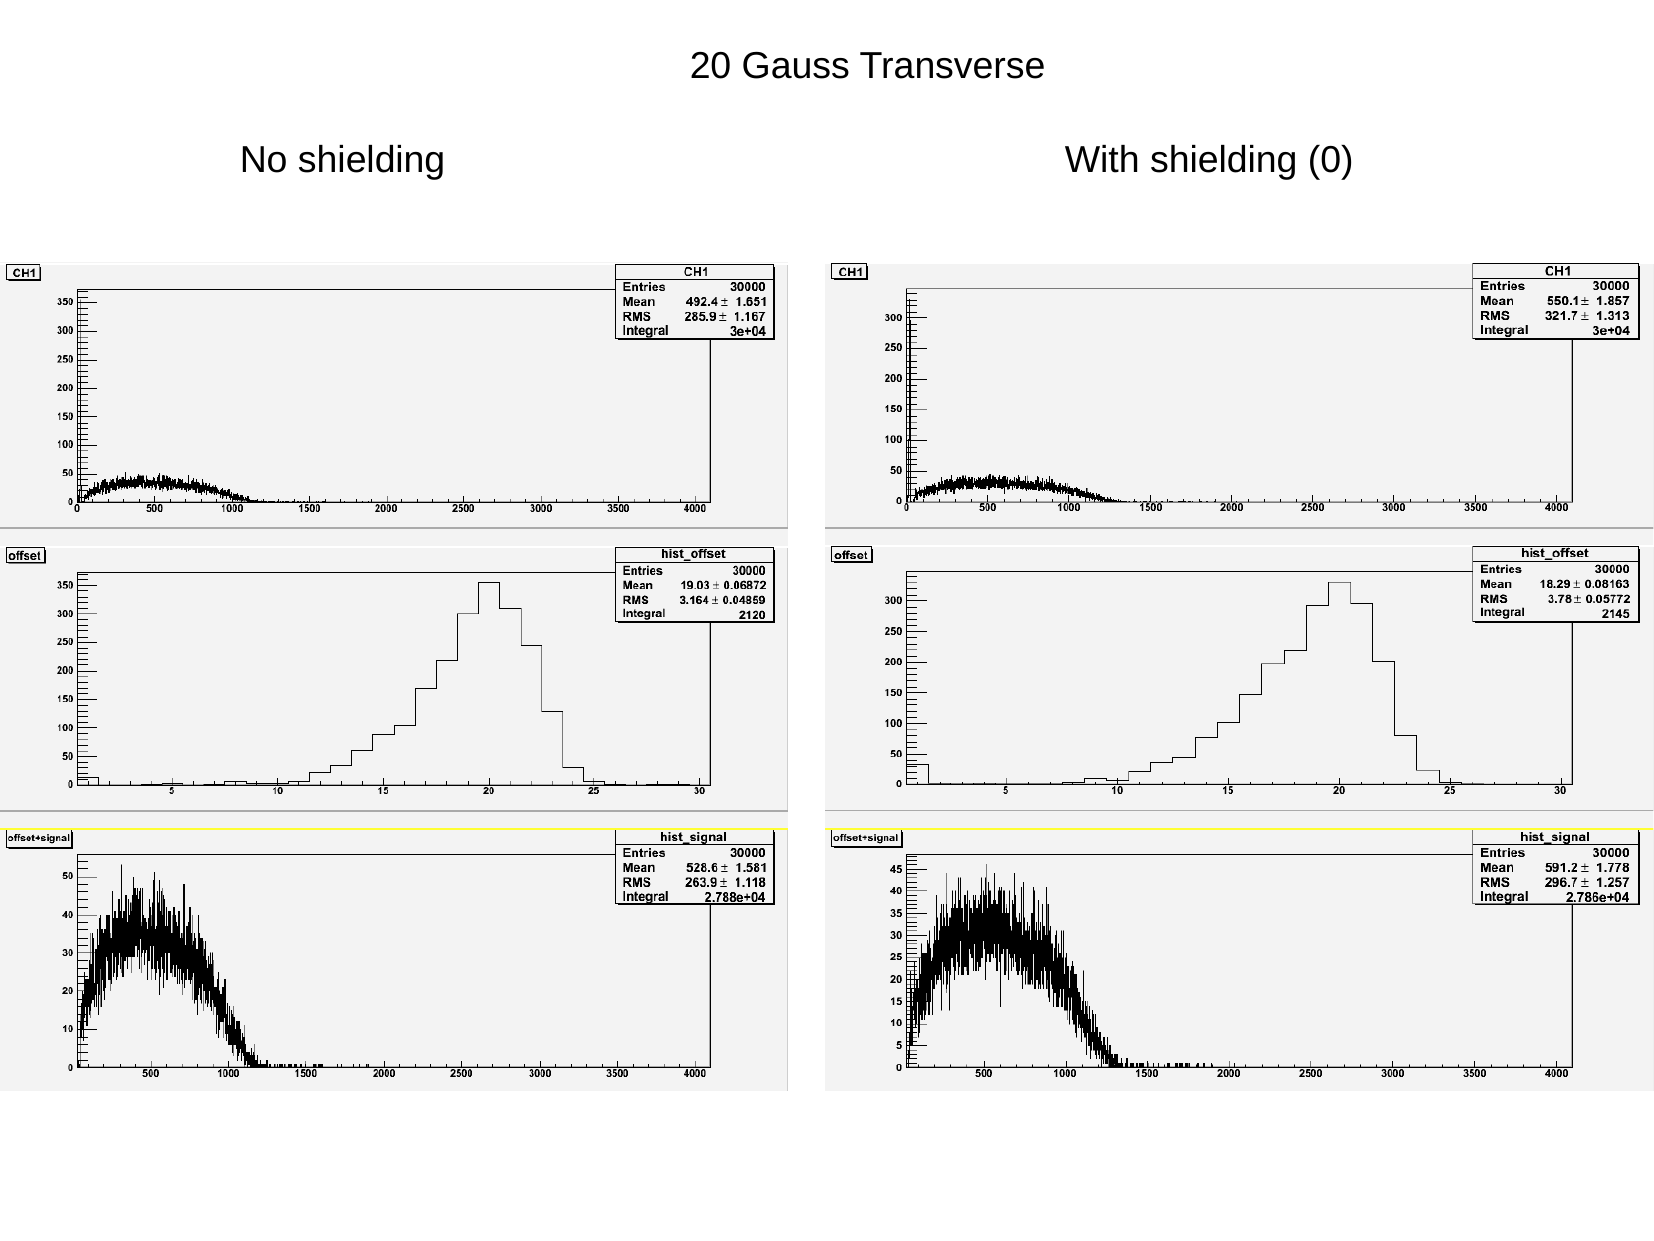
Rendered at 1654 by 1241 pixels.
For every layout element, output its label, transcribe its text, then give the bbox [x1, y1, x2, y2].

text_box With shielding (0) [1050, 130, 1388, 188]
text_box 20 Gauss Transverse [675, 37, 1126, 95]
text_box No shielding [225, 130, 563, 188]
picture [825, 262, 1654, 1091]
picture [0, 262, 788, 1091]
